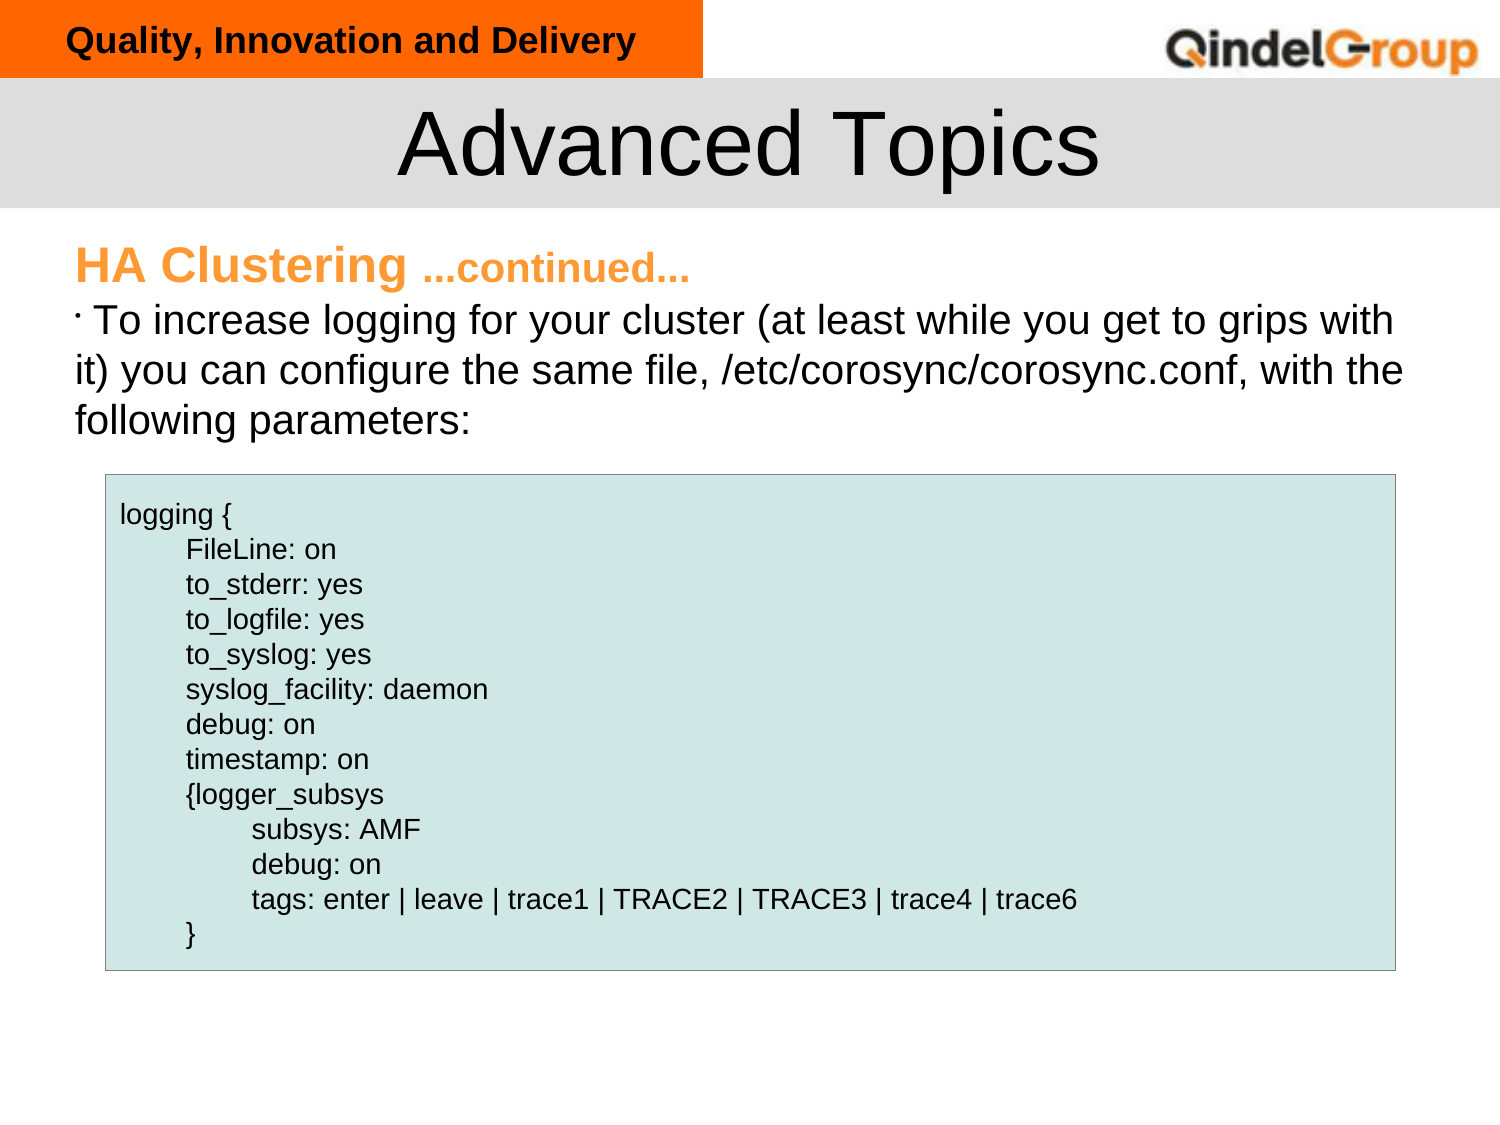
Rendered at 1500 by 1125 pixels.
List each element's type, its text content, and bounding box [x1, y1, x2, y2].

title Advanced Topics [75, 45, 1426, 224]
text_box logging { FileLine: on to_stderr: yes to_logfile: yes to_syslog: yes syslog_facility: daemon debug: on timestamp: on {logger_subsys subsys: AMF debug: on tags: enter | leave | trace1 | TRACE2 | TRACE3 | trace4 | trace6 } [105, 474, 1396, 971]
text_box HA Clustering ...continued... To increase logging for your cluster (at least while you get to grips with it) you can configure the same file, /etc/corosync/corosync.conf, with the following parameters: [60, 224, 1426, 451]
picture [1163, 23, 1481, 78]
